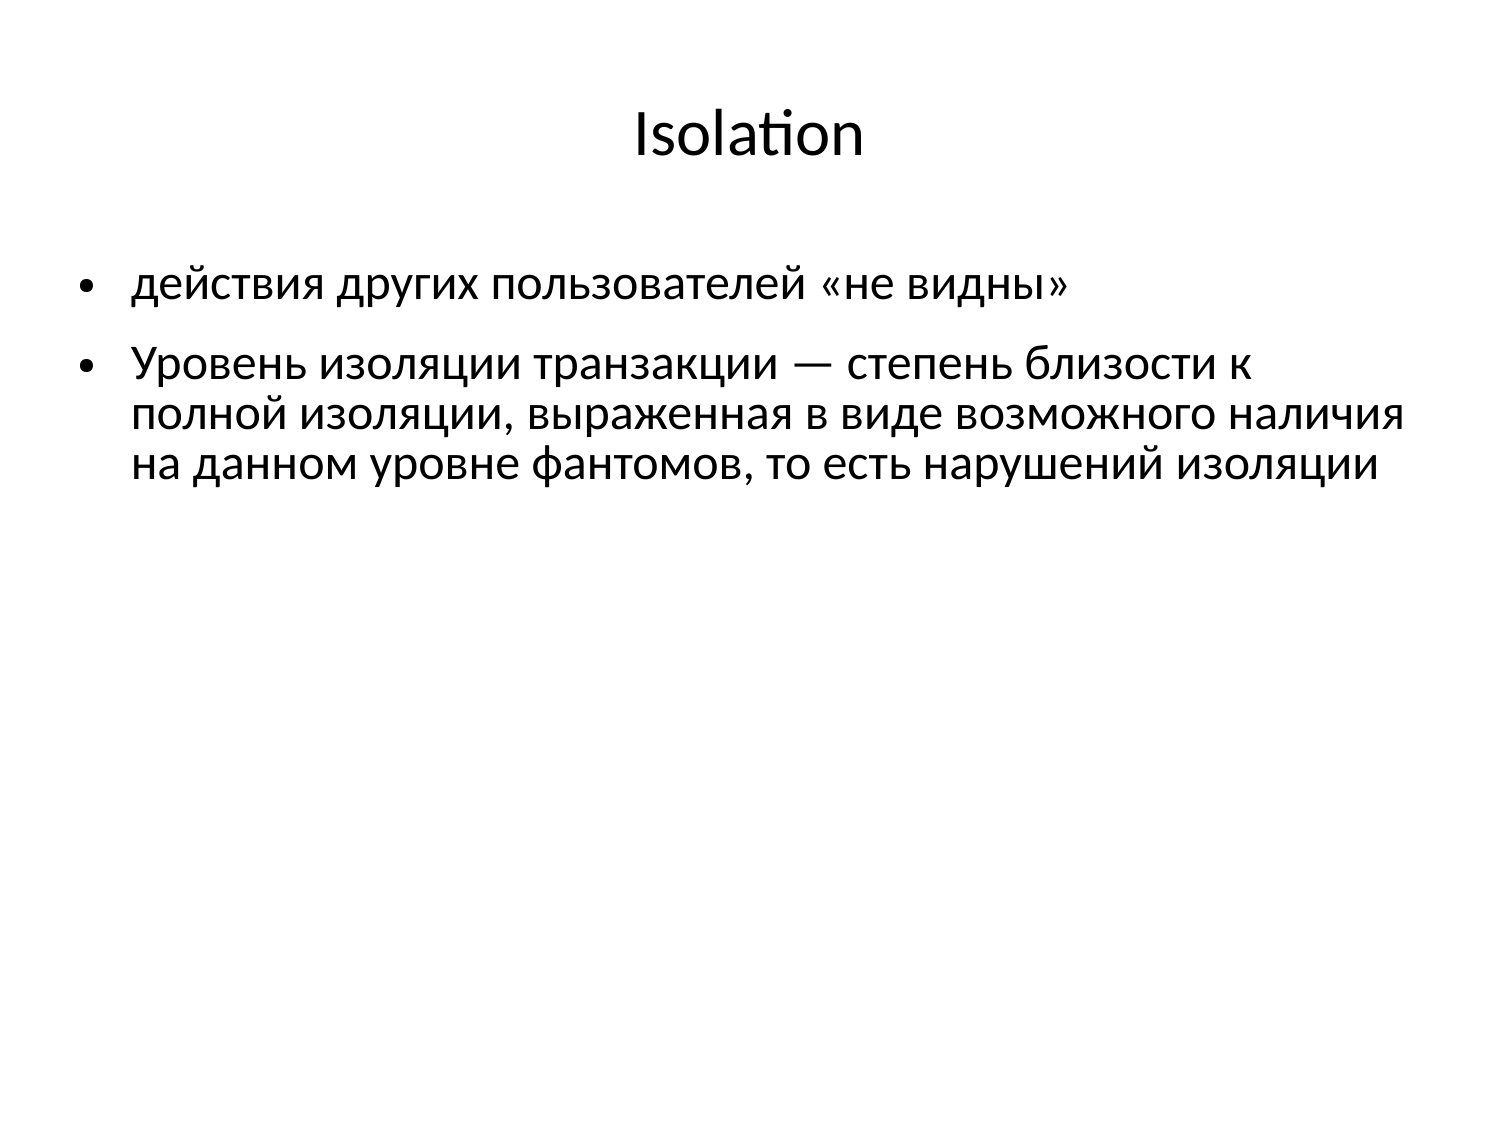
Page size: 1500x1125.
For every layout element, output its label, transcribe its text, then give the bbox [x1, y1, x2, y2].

list действия других пользователей «не видны» Уровень изоляции транзакции — степень близости к полной изоляции, выраженная в виде возможного наличия на данном уровне фантомов, то есть нарушений изоляции [60, 262, 1411, 1005]
title Isolation [75, 45, 1425, 233]
